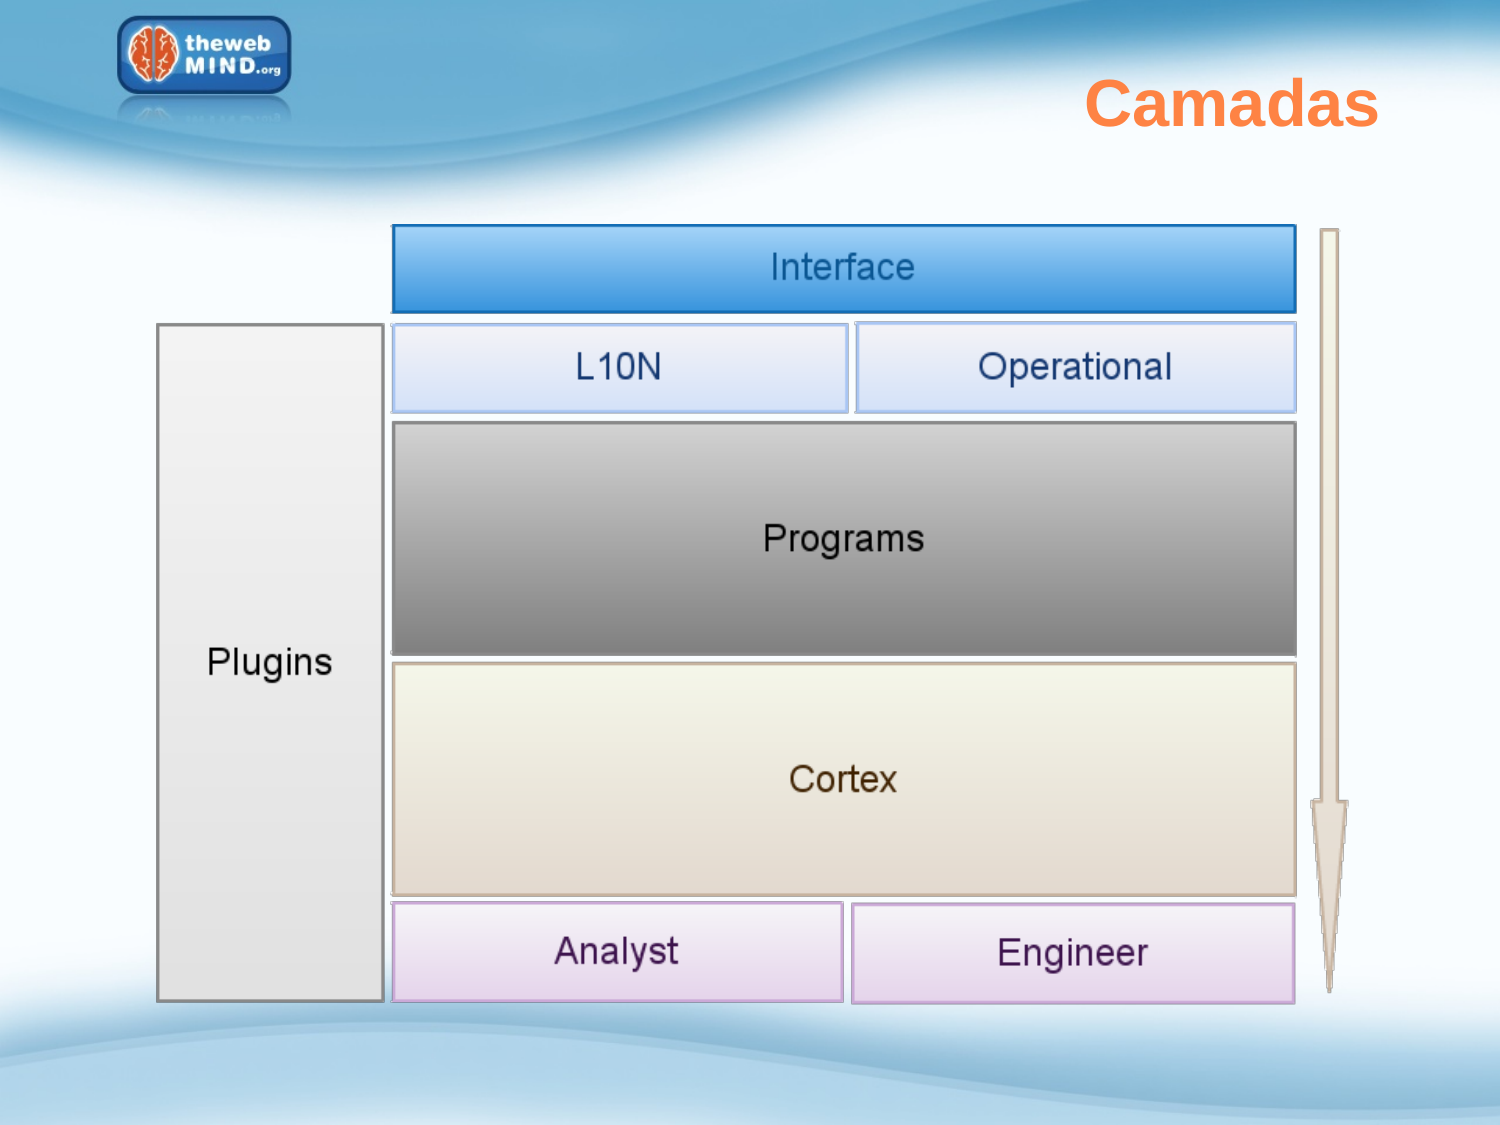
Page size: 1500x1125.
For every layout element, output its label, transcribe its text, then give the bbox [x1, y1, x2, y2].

text_box Camadas [1069, 51, 1396, 148]
picture [0, 0, 1500, 1125]
